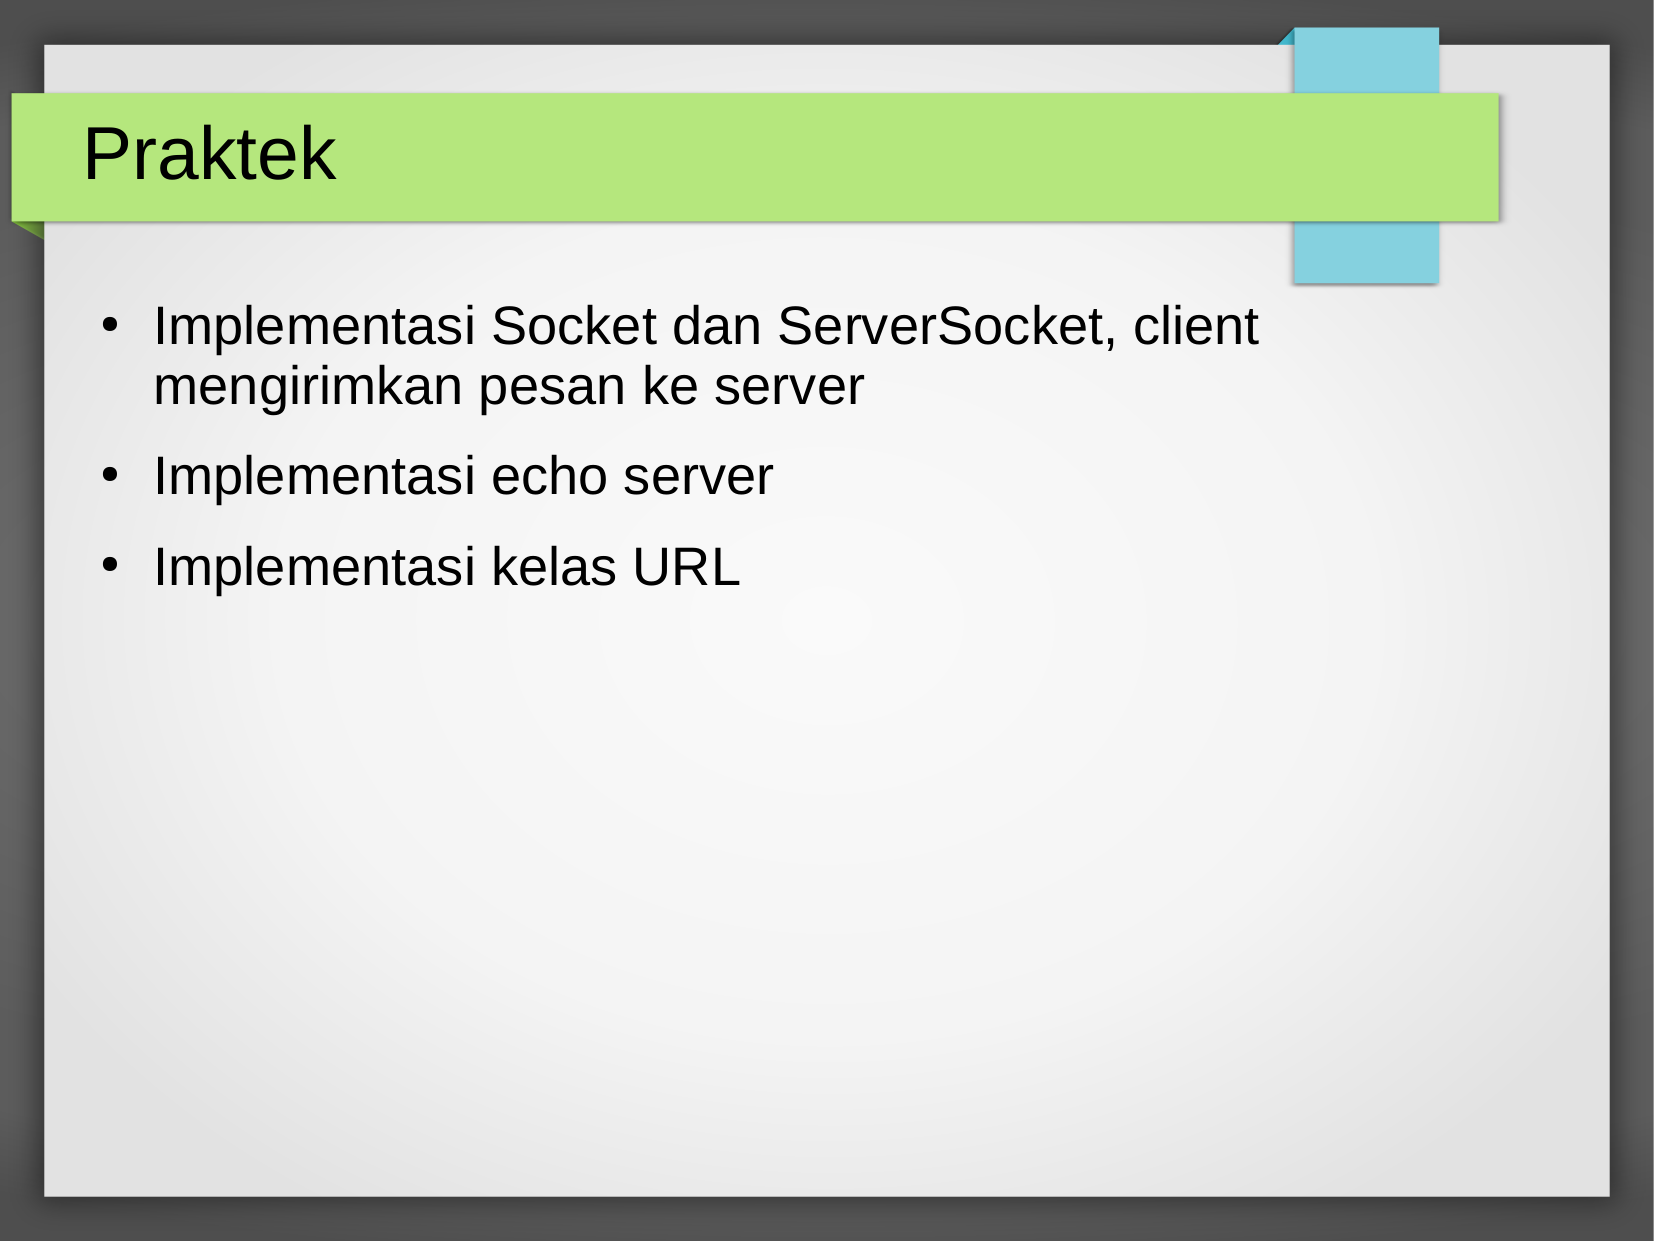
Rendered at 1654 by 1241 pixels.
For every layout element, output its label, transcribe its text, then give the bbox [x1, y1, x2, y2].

list Implementasi Socket dan ServerSocket, client mengirimkan pesan ke server Implementasi echo server Implementasi kelas URL [82, 295, 1571, 1015]
title Praktek [82, 94, 1264, 213]
picture [0, 0, 1654, 1241]
